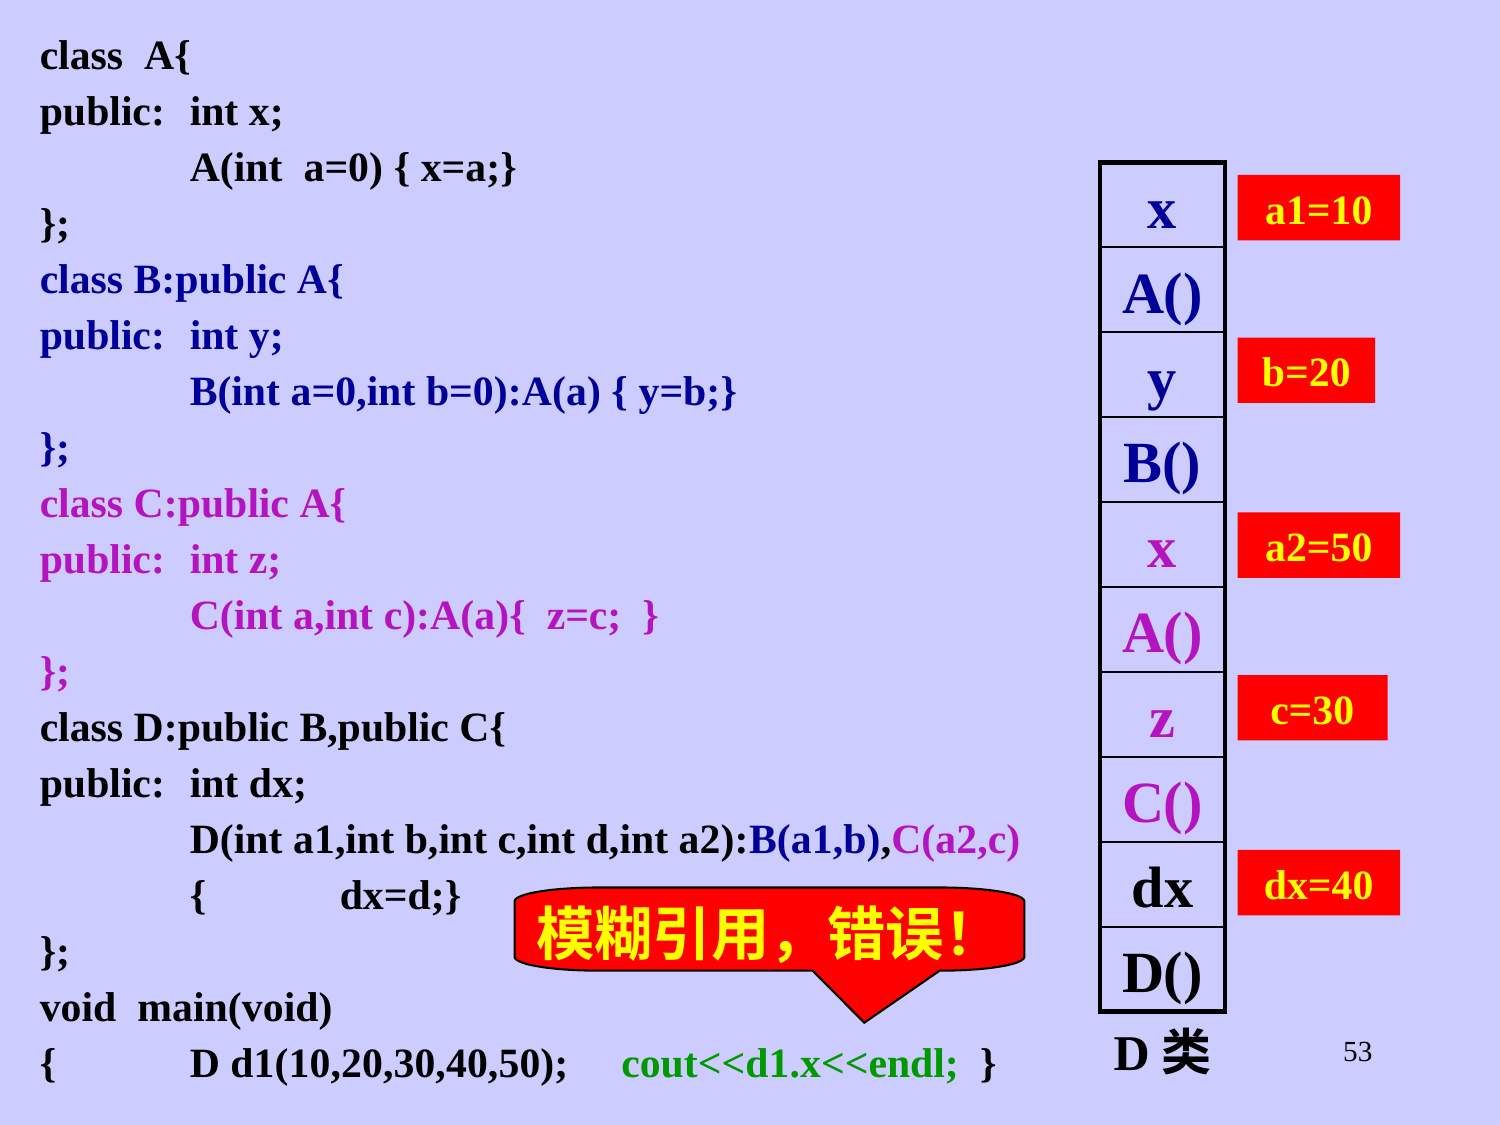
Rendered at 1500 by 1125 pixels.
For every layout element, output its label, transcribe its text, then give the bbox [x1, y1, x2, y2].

text_box D() [1102, 928, 1223, 1009]
text_box z [1102, 673, 1223, 756]
text_box x [1102, 503, 1223, 586]
text_box c=30 [1237, 675, 1388, 741]
text_box a2=50 [1237, 512, 1401, 578]
text_box b=20 [1237, 337, 1376, 403]
text_box <编号> [1074, 1025, 1388, 1101]
text_box D类 [1087, 1012, 1238, 1088]
text_box y [1102, 333, 1223, 416]
text_box a1=10 [1237, 174, 1401, 241]
text_box dx [1102, 843, 1223, 926]
text_box B() [1102, 418, 1223, 501]
text_box A() [1102, 248, 1223, 331]
text_box C() [1102, 758, 1223, 841]
text_box dx=40 [1237, 849, 1401, 916]
text_box class A{ public: int x; A(int a=0) { x=a;} }; class B:public A{ public: int y; B(int a=0,int b=0):A(a) { y=b;} }; class C:public A{ public: int z; C(int a,int c):A(a){ z=c; } }; class D:public B,public C{ public: int dx; D(int a1,int b,int c,int d,int a2):B(a1,b),C(a2,c) { dx=d;} }; void main(void) { D d1(10,20,30,40,50); cout<<d1.x<<endl; } [24, 37, 1151, 1092]
text_box 模糊引用，错误！ [514, 887, 1025, 1023]
text_box x [1102, 165, 1223, 246]
text_box A() [1102, 588, 1223, 671]
